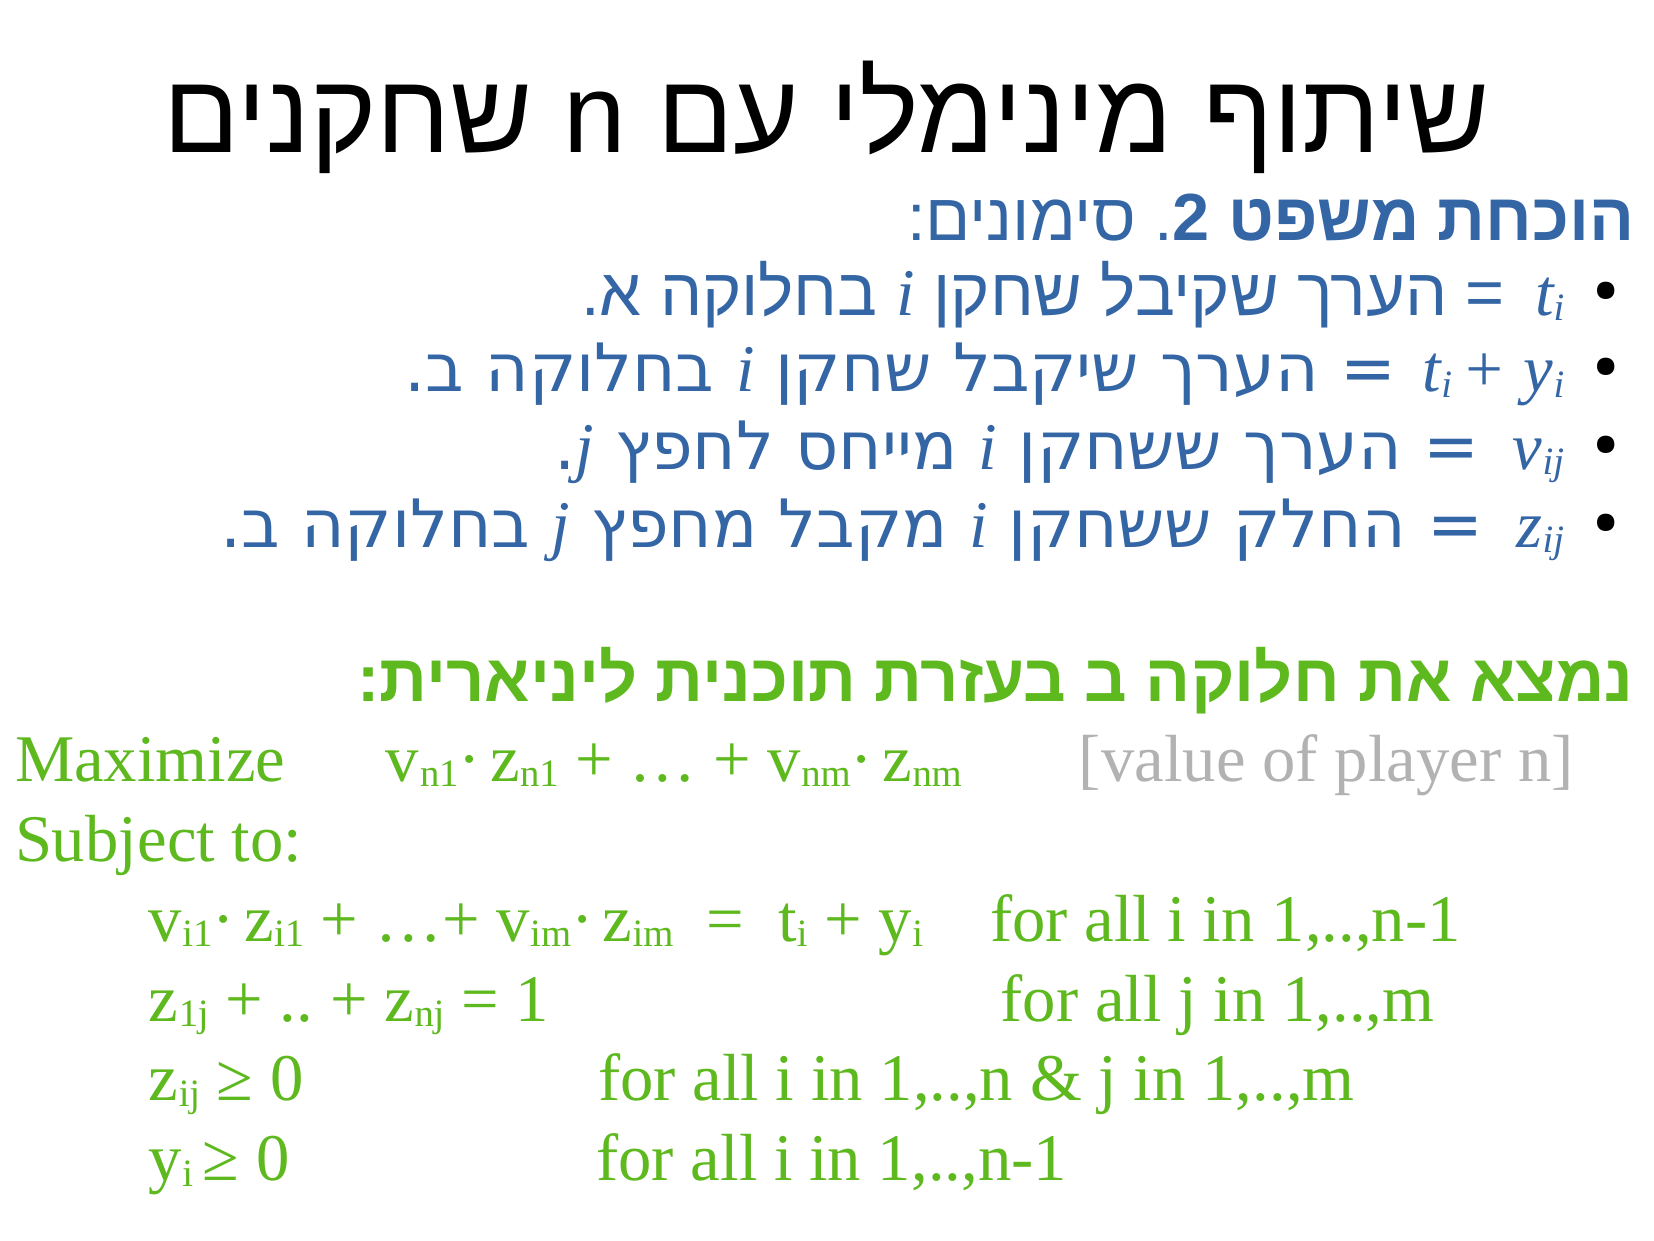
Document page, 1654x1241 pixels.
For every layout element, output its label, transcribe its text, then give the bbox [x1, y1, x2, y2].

list הוכחת משפט 2. סימונים: ti = הערך שקיבל שחקן i בחלוקה א. ti + yi = הערך שיקבל שחקן i בחלוקה ב. vij = הערך ששחקן i מייחס לחפץ j. zij = החלק ששחקן i מקבל מחפץ j בחלוקה ב. נמצא את חלוקה ב בעזרת תוכנית ליניארית: Maximize vn1· zn1 + … + vnm· znm [value of player n] Subject to: vi1· zi1 + …+ vim· zim = ti + yi for all i in 1,..,n-1 z1j + .. + znj = 1 for all j in 1,..,m zij ≥ 0 for all i in 1,..,n & j in 1,..,m yi ≥ 0 for all i in 1,..,n-1 [15, 180, 1636, 1126]
title שיתוף מינימלי עם n שחקנים [0, 32, 1654, 196]
